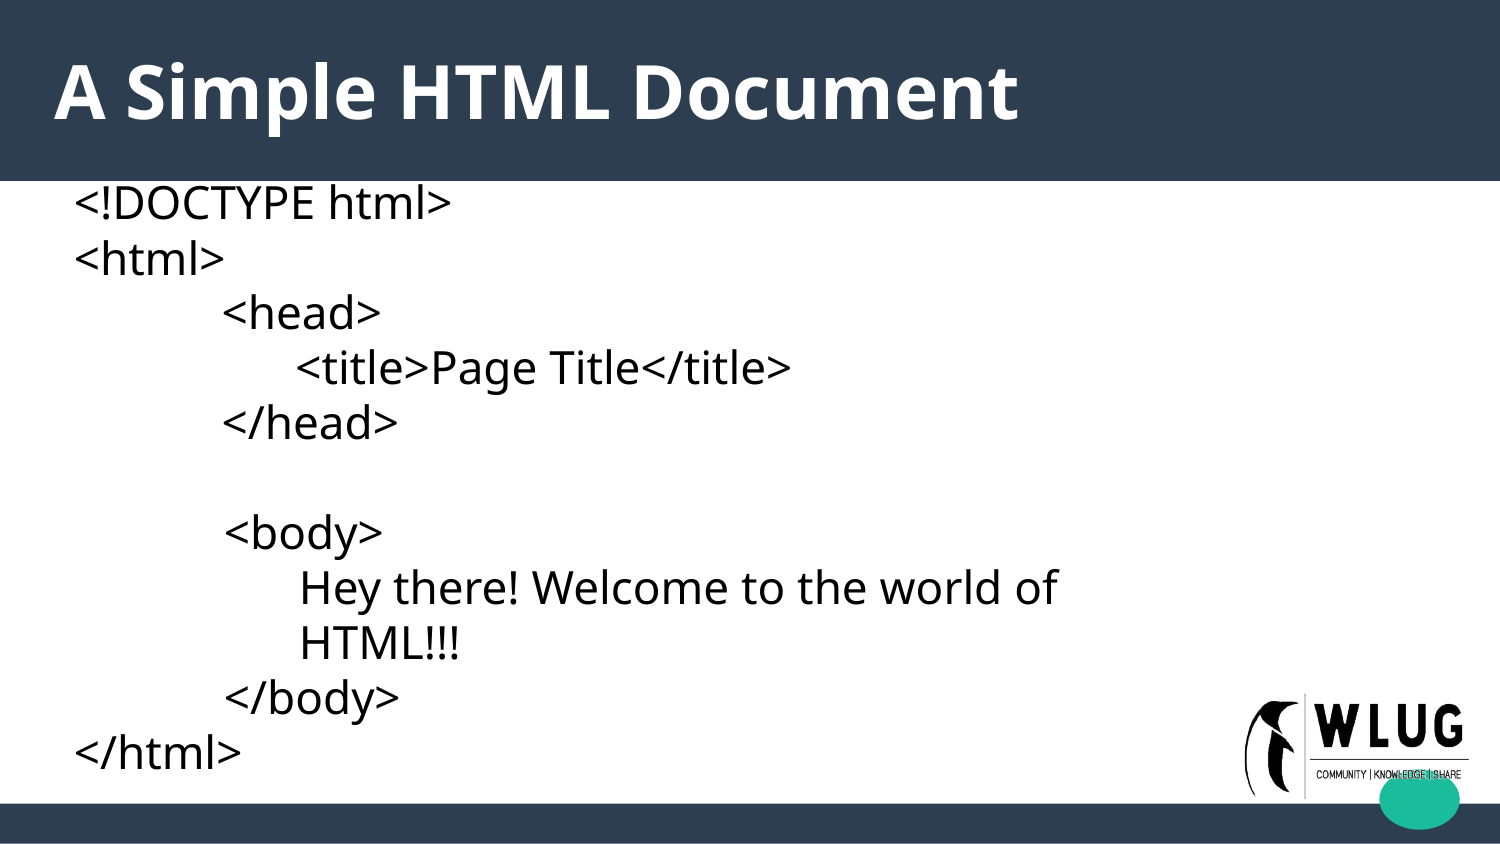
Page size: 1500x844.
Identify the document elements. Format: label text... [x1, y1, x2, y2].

list <!DOCTYPE html> <html> <head> <title>Page Title</title> </head> <body> Hey there! Welcome to the world of HTML!!! </body> </html> [59, 159, 1229, 833]
title A Simple HTML Document [39, 29, 1437, 130]
picture [1229, 686, 1477, 804]
